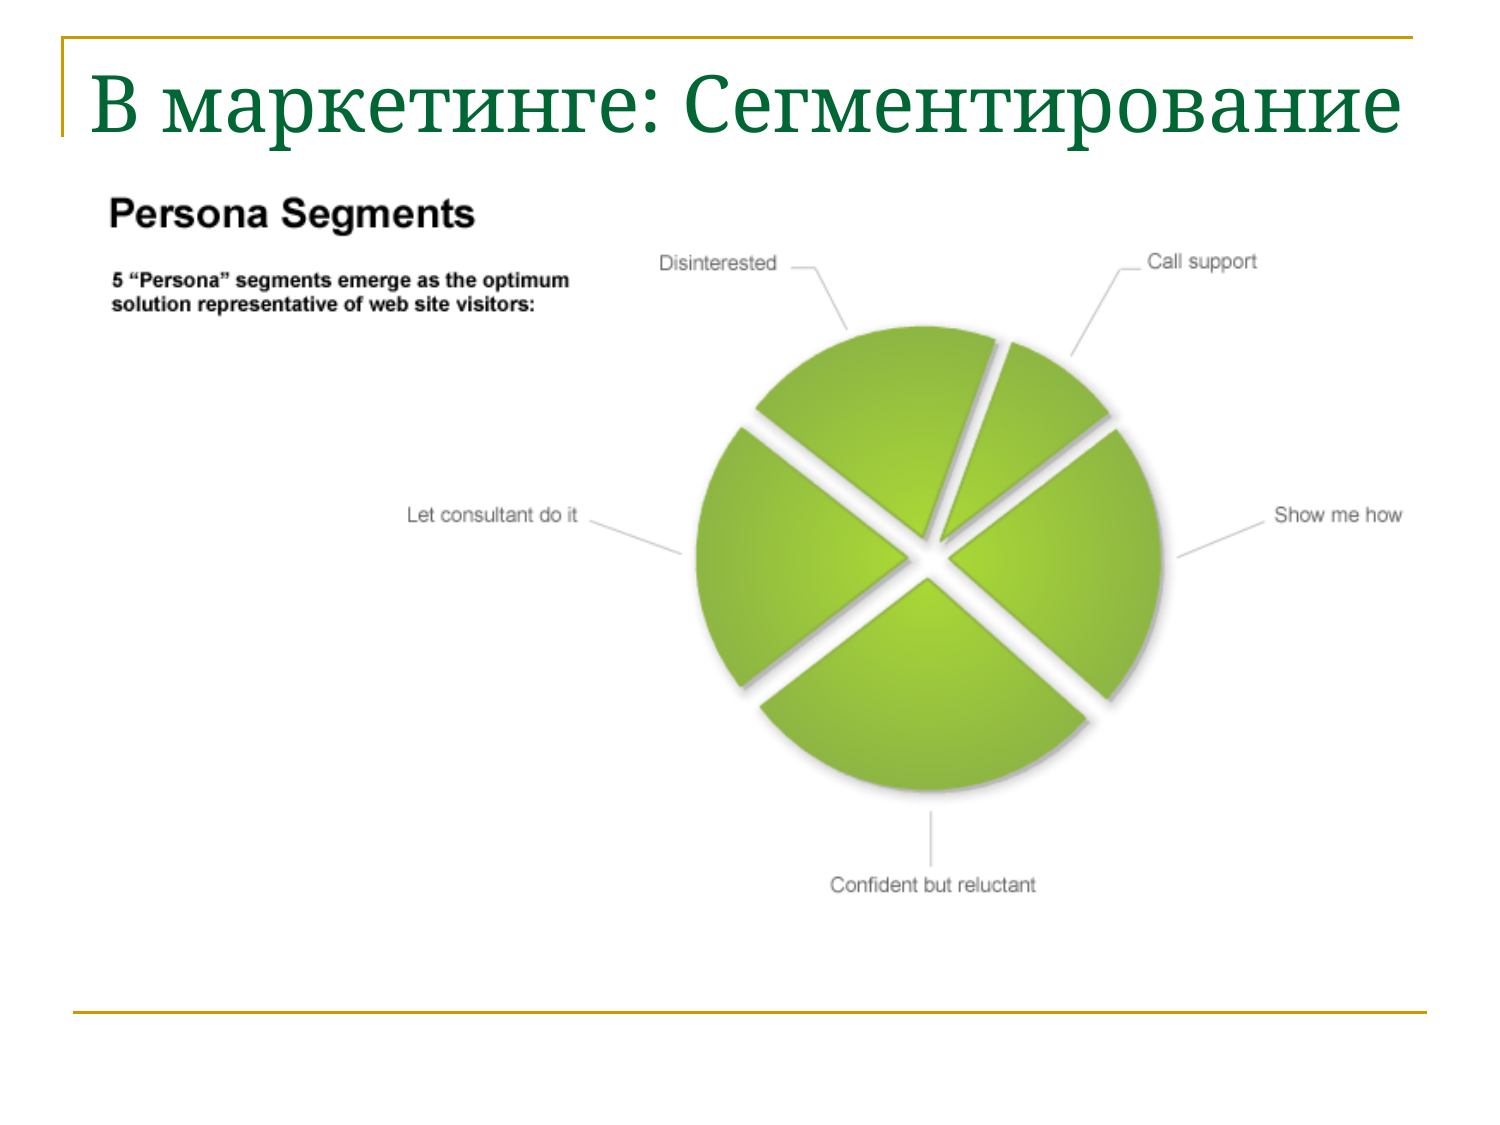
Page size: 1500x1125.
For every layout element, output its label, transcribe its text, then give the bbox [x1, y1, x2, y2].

title В маркетинге: Сегментирование рынка [75, 45, 1426, 154]
picture [64, 154, 1436, 925]
